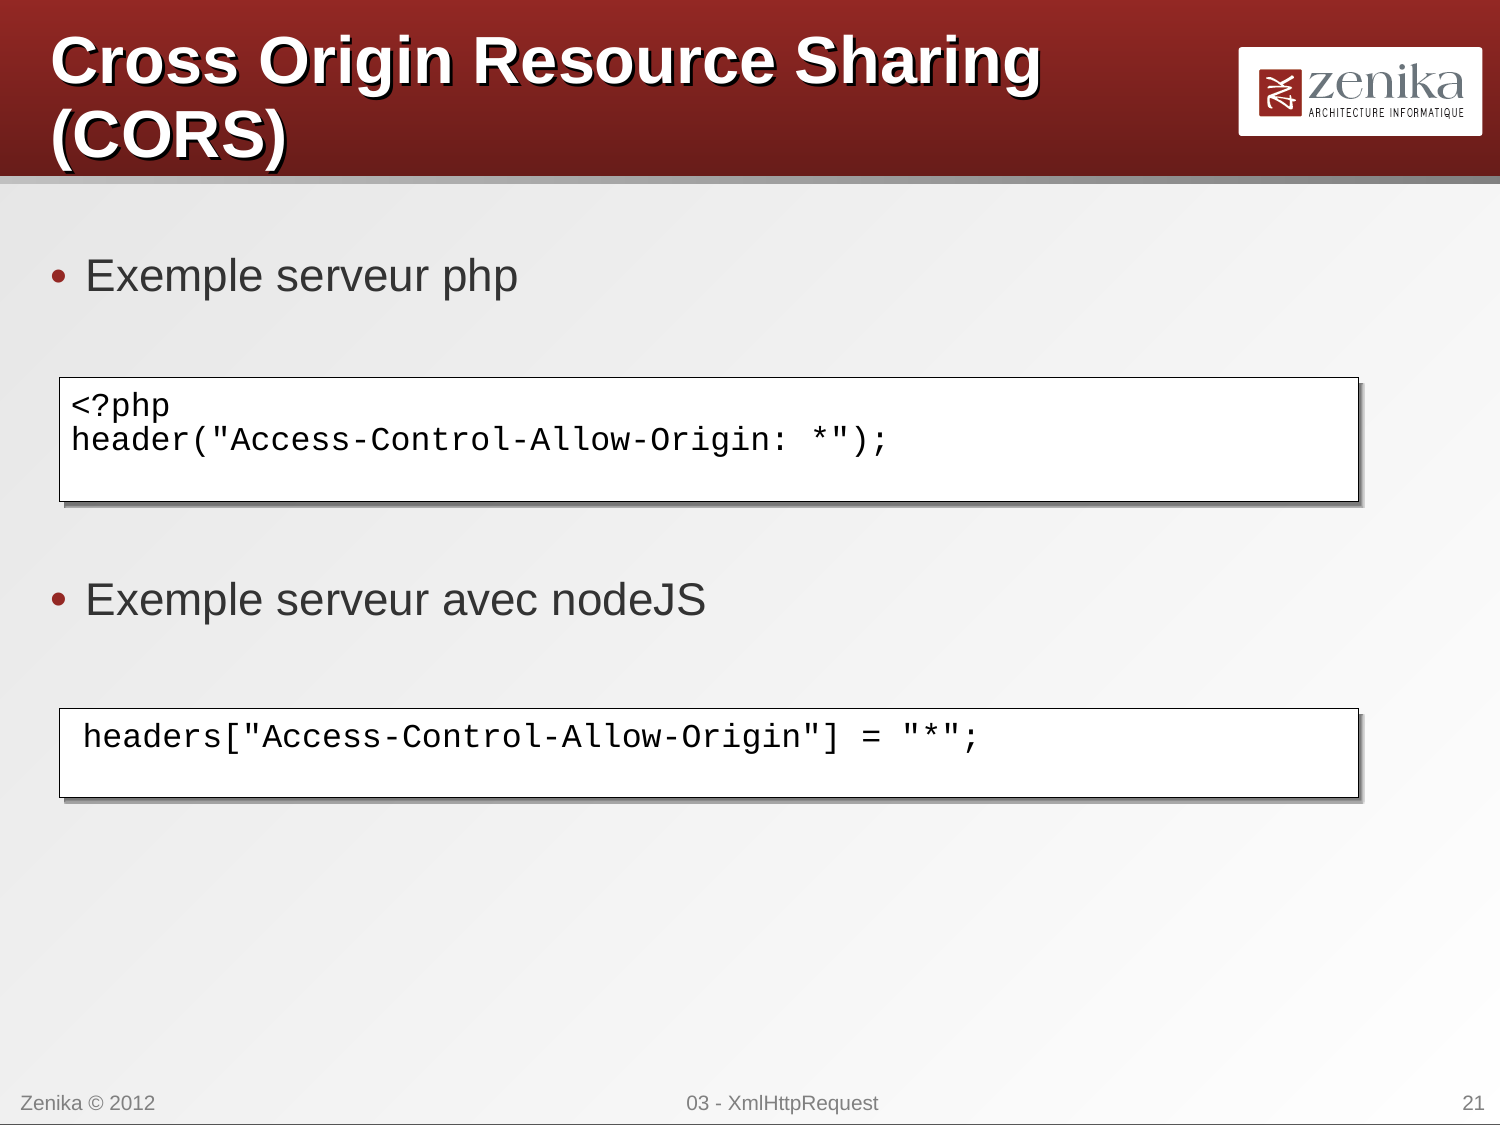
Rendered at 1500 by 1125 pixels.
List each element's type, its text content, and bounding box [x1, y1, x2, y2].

list Exemple serveur php Exemple serveur avec nodeJS [50, 249, 1435, 1064]
title Cross Origin Resource Sharing (CORS) [50, 22, 1206, 173]
text_box <?php header("Access-Control-Allow-Origin: *"); [59, 377, 1359, 502]
picture [1257, 58, 1464, 125]
text_box headers["Access-Control-Allow-Origin"] = "*"; [59, 708, 1359, 798]
